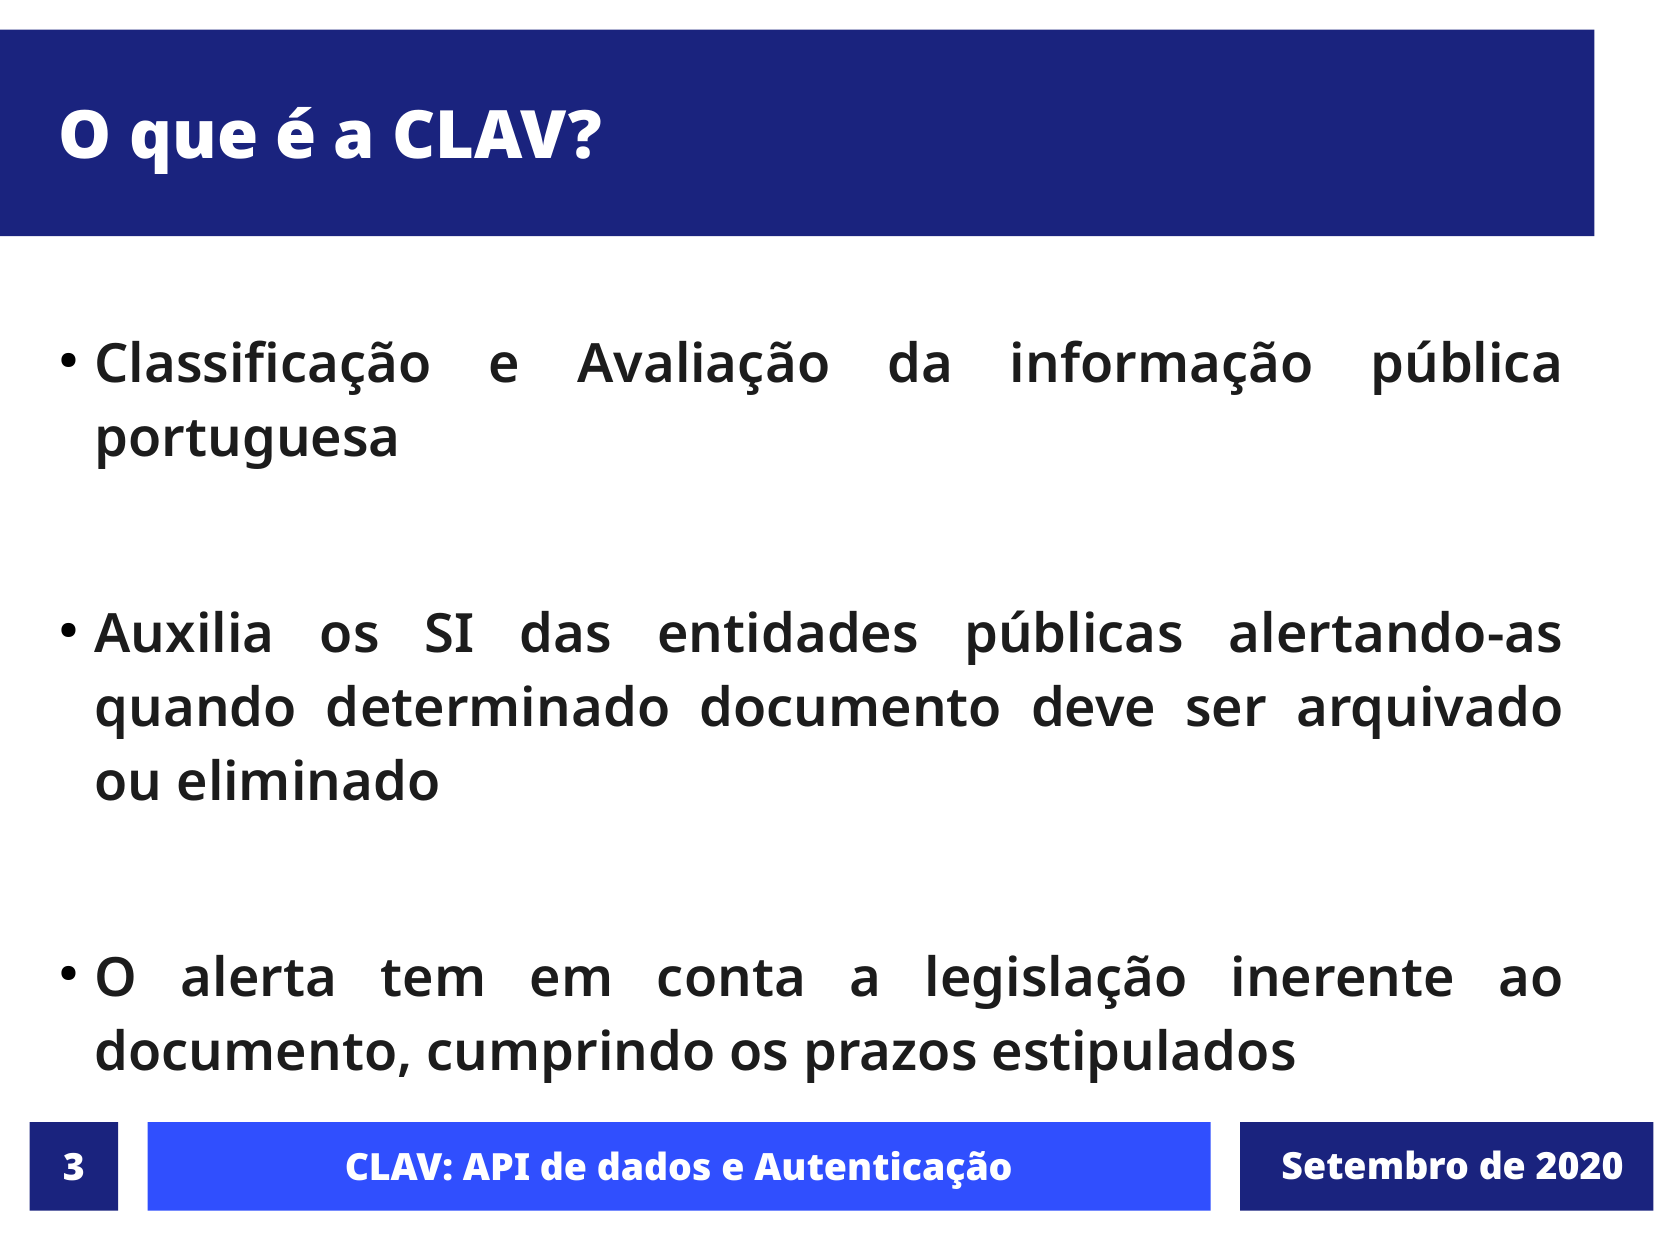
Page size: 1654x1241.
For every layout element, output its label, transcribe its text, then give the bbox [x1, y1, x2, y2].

title O que é a CLAV? [59, 59, 1595, 207]
list Classificação e Avaliação da informação pública portuguesa Auxilia os SI das entidades públicas alertando-as quando determinado documento deve ser arquivado ou eliminado O alerta tem em conta a legislação inerente ao documento, cumprindo os prazos estipulados [59, 324, 1565, 1093]
